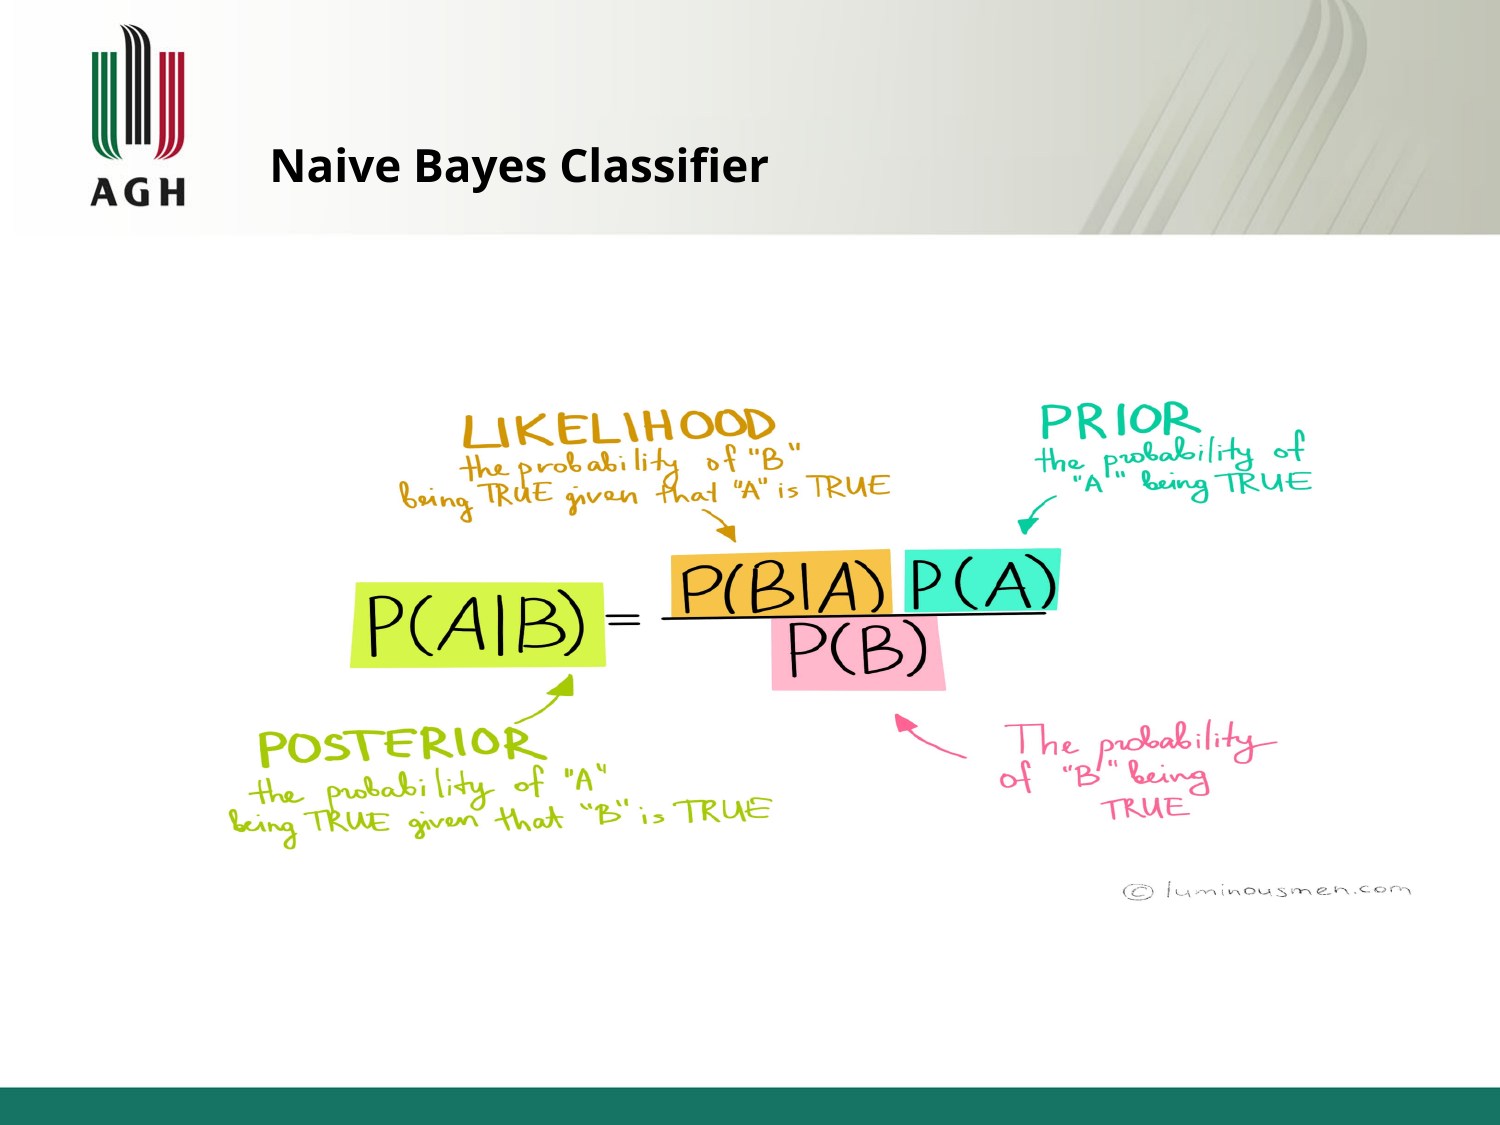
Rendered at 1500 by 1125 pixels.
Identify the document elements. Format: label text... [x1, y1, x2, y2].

picture [0, 0, 1500, 1125]
text_box Naive Bayes Classifier [188, 59, 851, 277]
